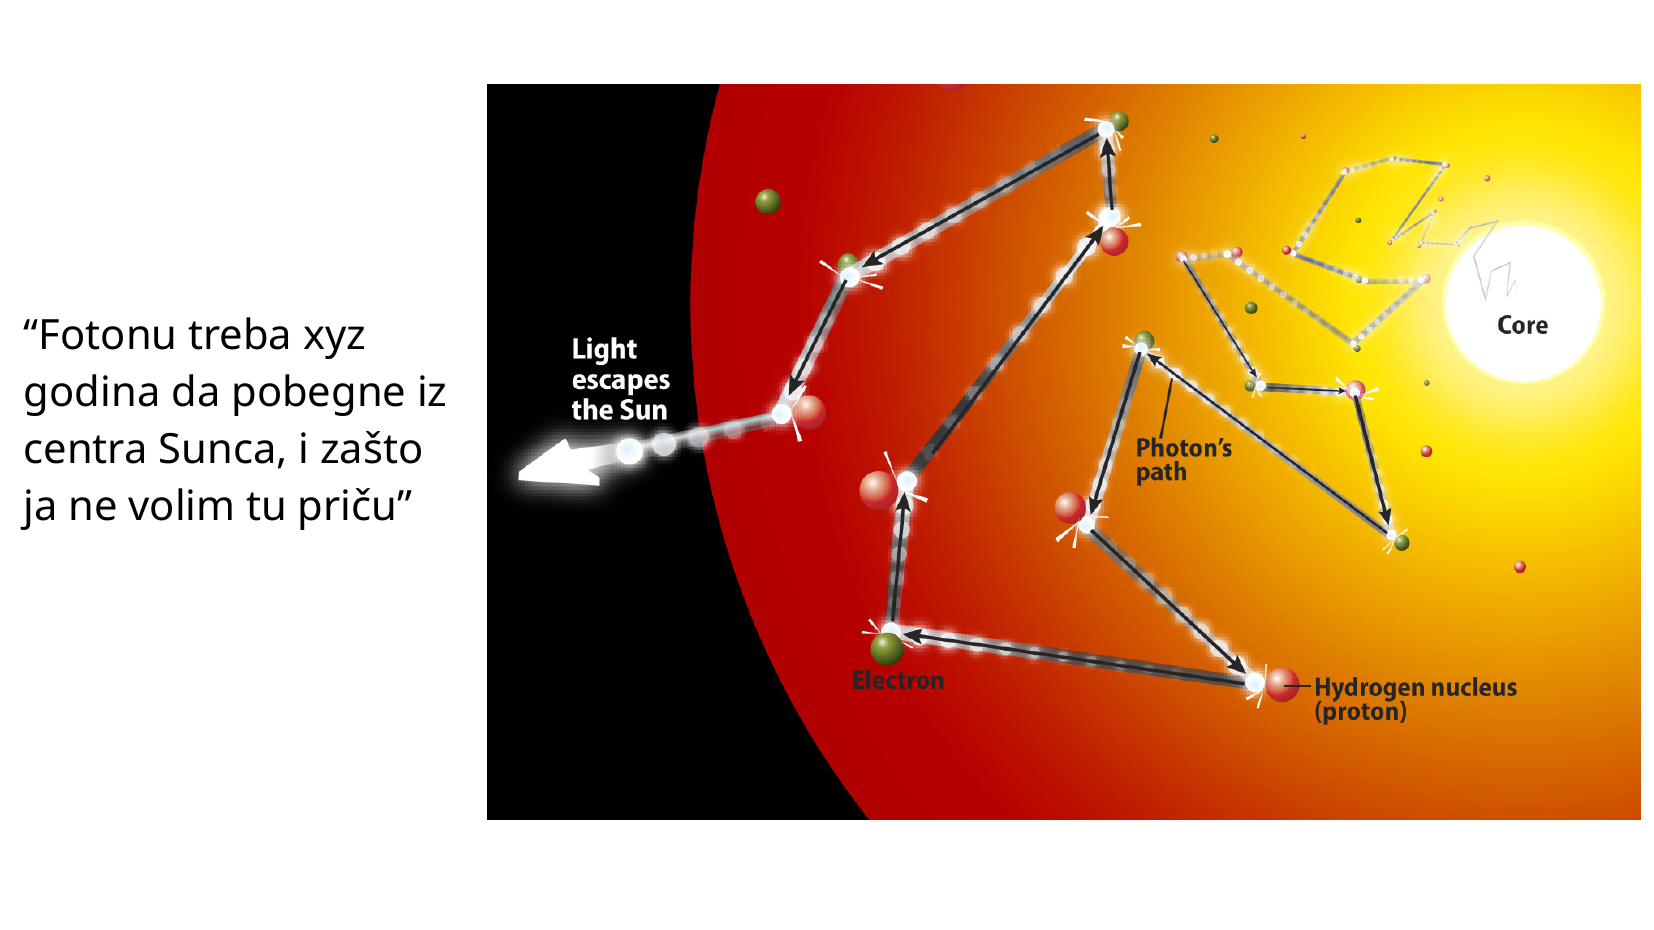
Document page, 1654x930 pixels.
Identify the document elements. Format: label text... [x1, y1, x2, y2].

list “Fotonu treba xyz godina da pobegne iz centra Sunca, i zašto ja ne volim tu priču” [23, 304, 451, 600]
picture [487, 84, 1641, 820]
